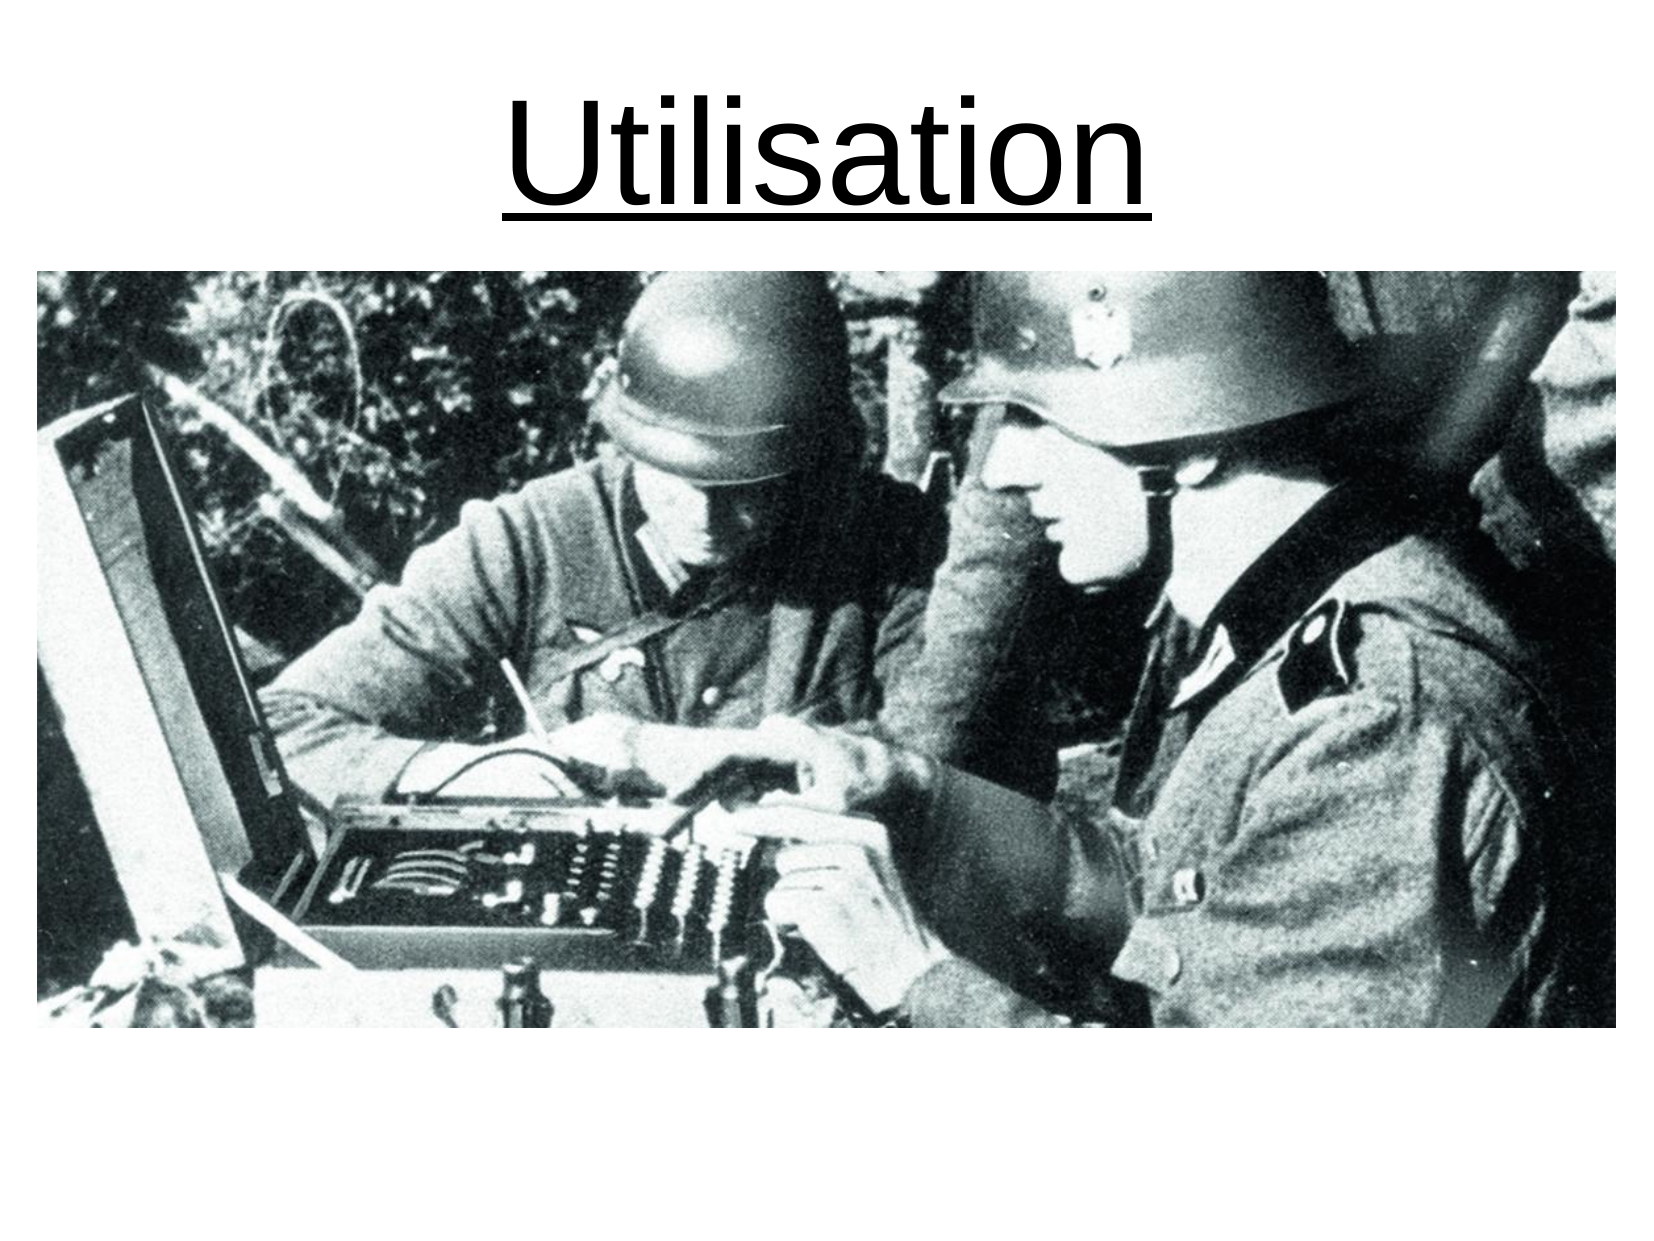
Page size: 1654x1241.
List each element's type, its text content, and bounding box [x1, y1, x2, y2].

picture [37, 271, 1616, 1028]
title Utilisation [82, 49, 1571, 257]
